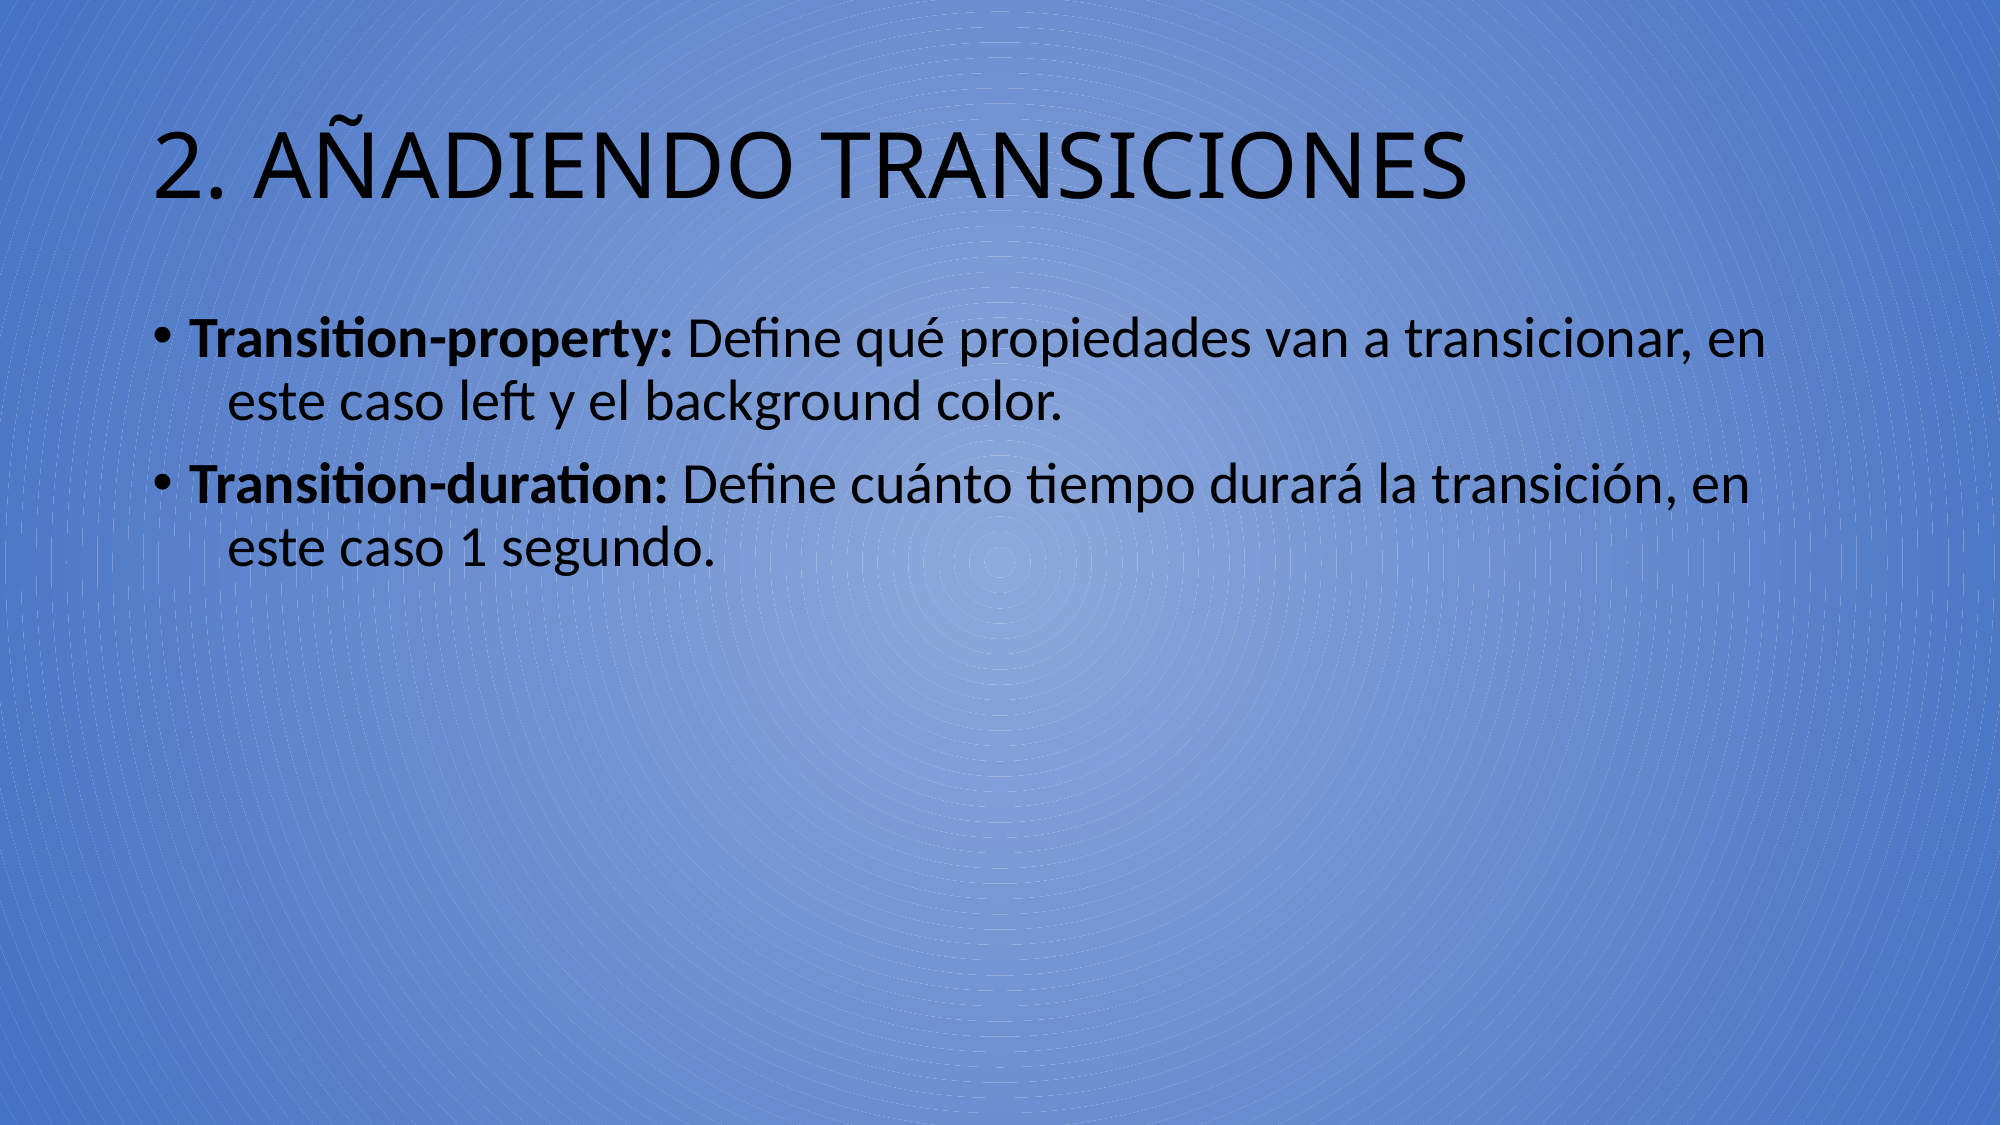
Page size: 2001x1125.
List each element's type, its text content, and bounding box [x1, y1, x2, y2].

title 2. AÑADIENDO TRANSICIONES [137, 59, 1863, 278]
list Transition-property: Define qué propiedades van a transicionar, en este caso left y el background color. Transition-duration: Define cuánto tiempo durará la transición, en este caso 1 segundo. [137, 299, 1863, 1014]
